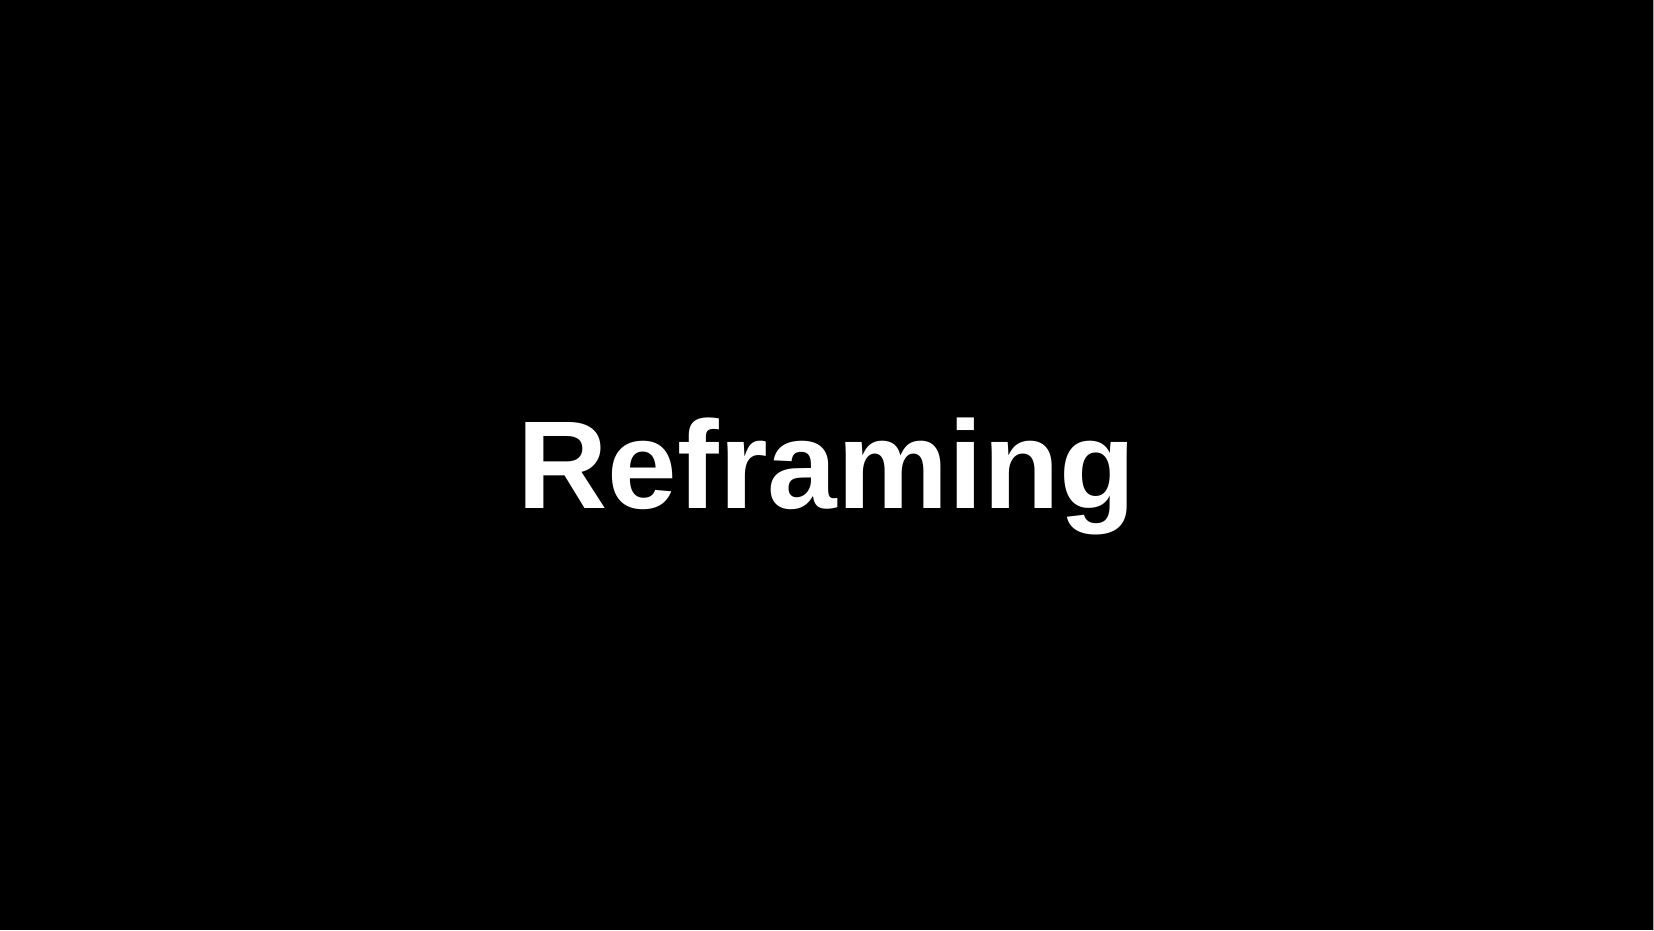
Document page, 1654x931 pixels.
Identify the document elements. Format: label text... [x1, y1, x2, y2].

subtitle Reframing [82, 105, 1571, 826]
